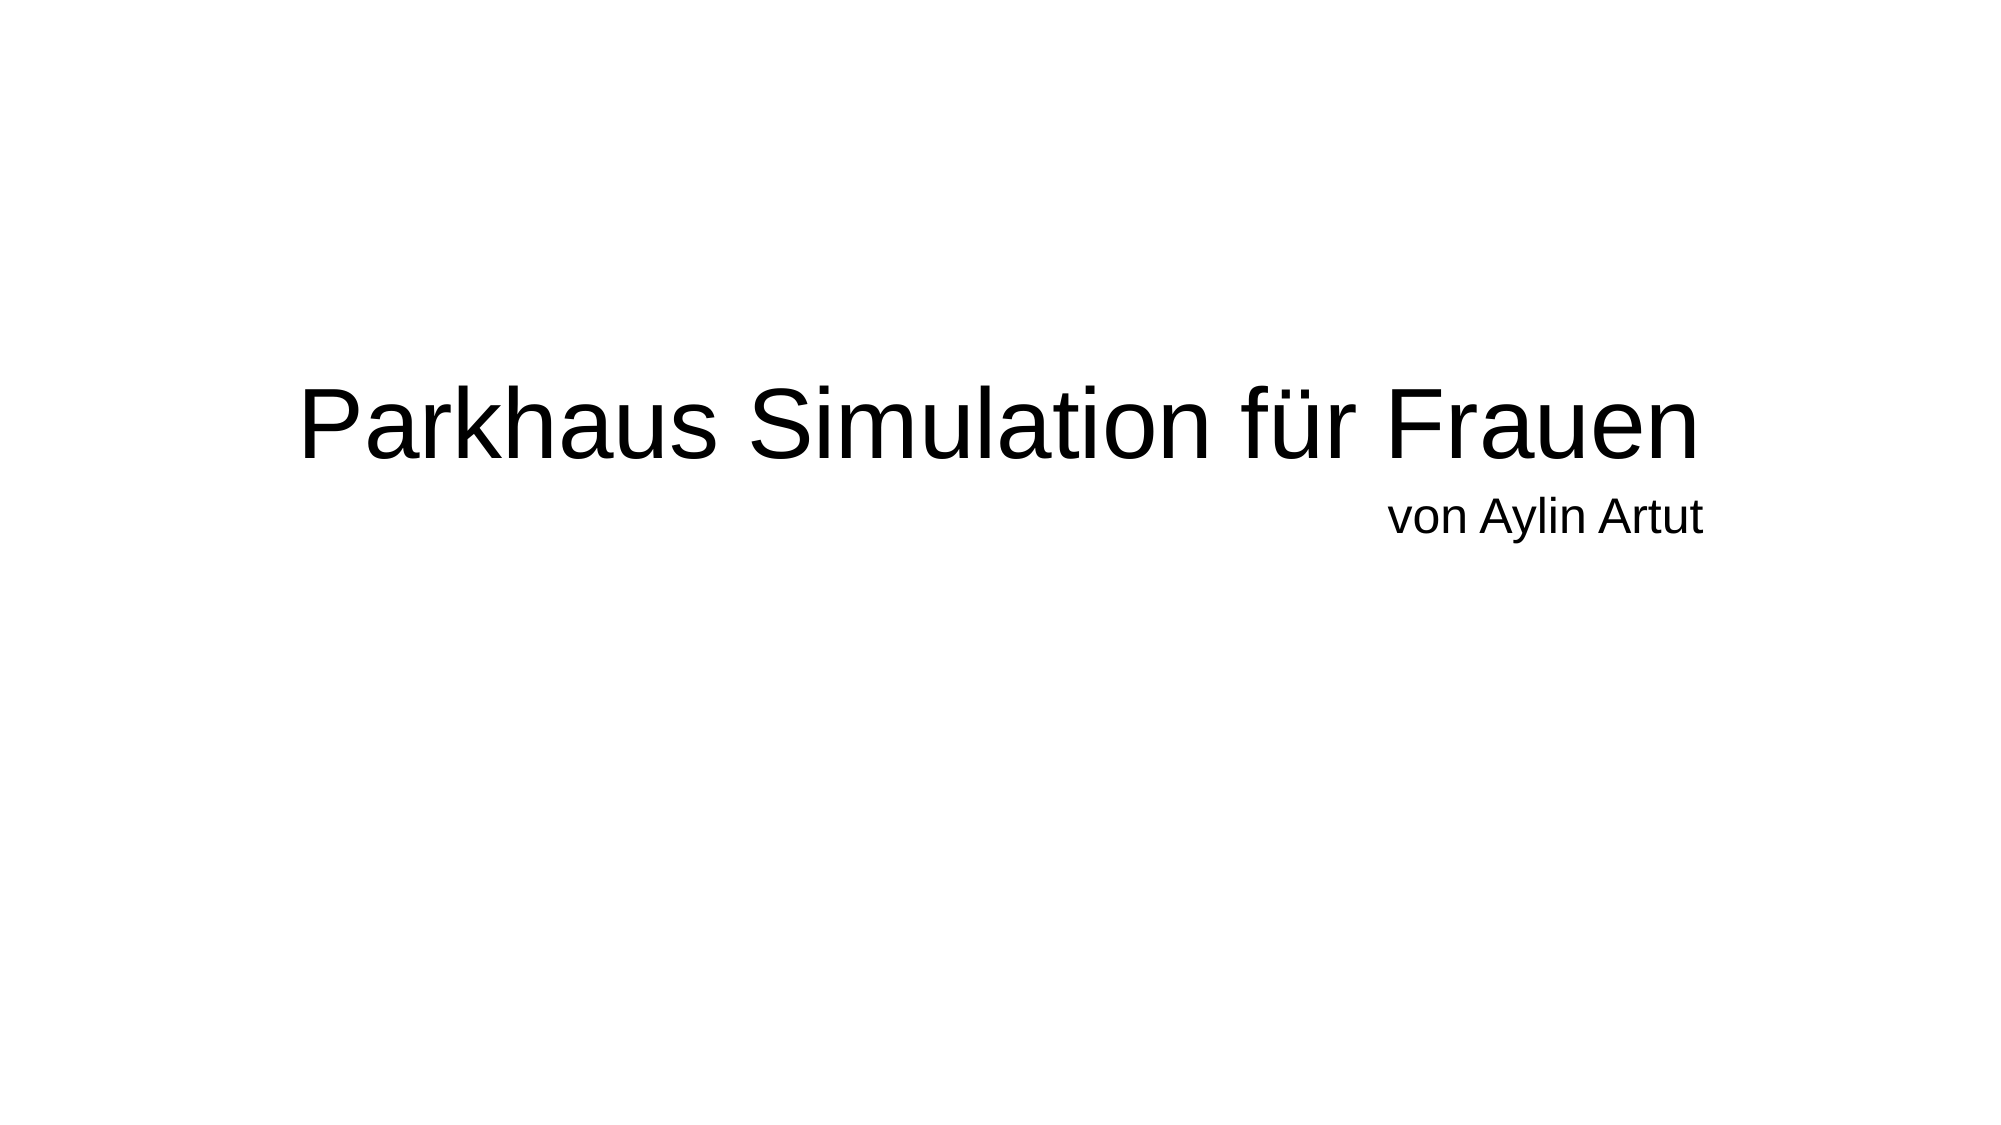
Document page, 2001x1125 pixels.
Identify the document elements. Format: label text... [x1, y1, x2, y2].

subtitle von Aylin Artut [0, 487, 2000, 555]
title Parkhaus Simulation für Frauen [0, 361, 2000, 487]
